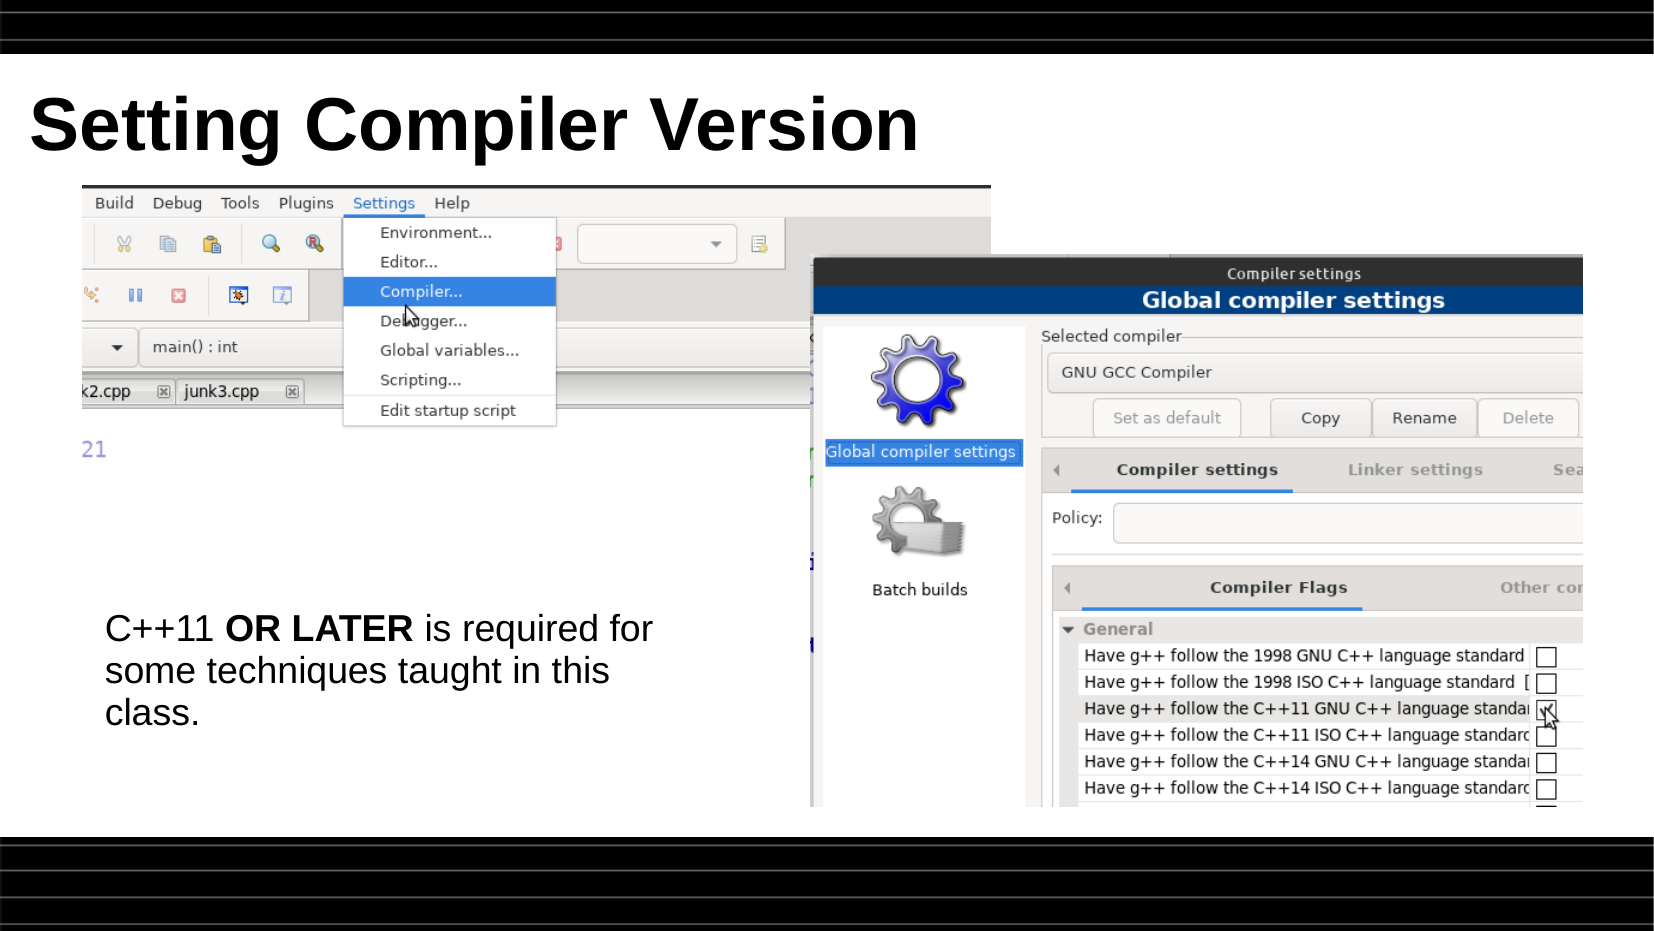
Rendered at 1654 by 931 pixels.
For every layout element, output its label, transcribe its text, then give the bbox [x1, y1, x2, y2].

picture [82, 185, 1583, 807]
text_box Setting Compiler Version [15, 75, 1591, 174]
text_box C++11 OR LATER is required for some techniques taught in this class. [90, 600, 691, 741]
picture [0, 837, 1654, 931]
picture [0, 0, 1654, 54]
